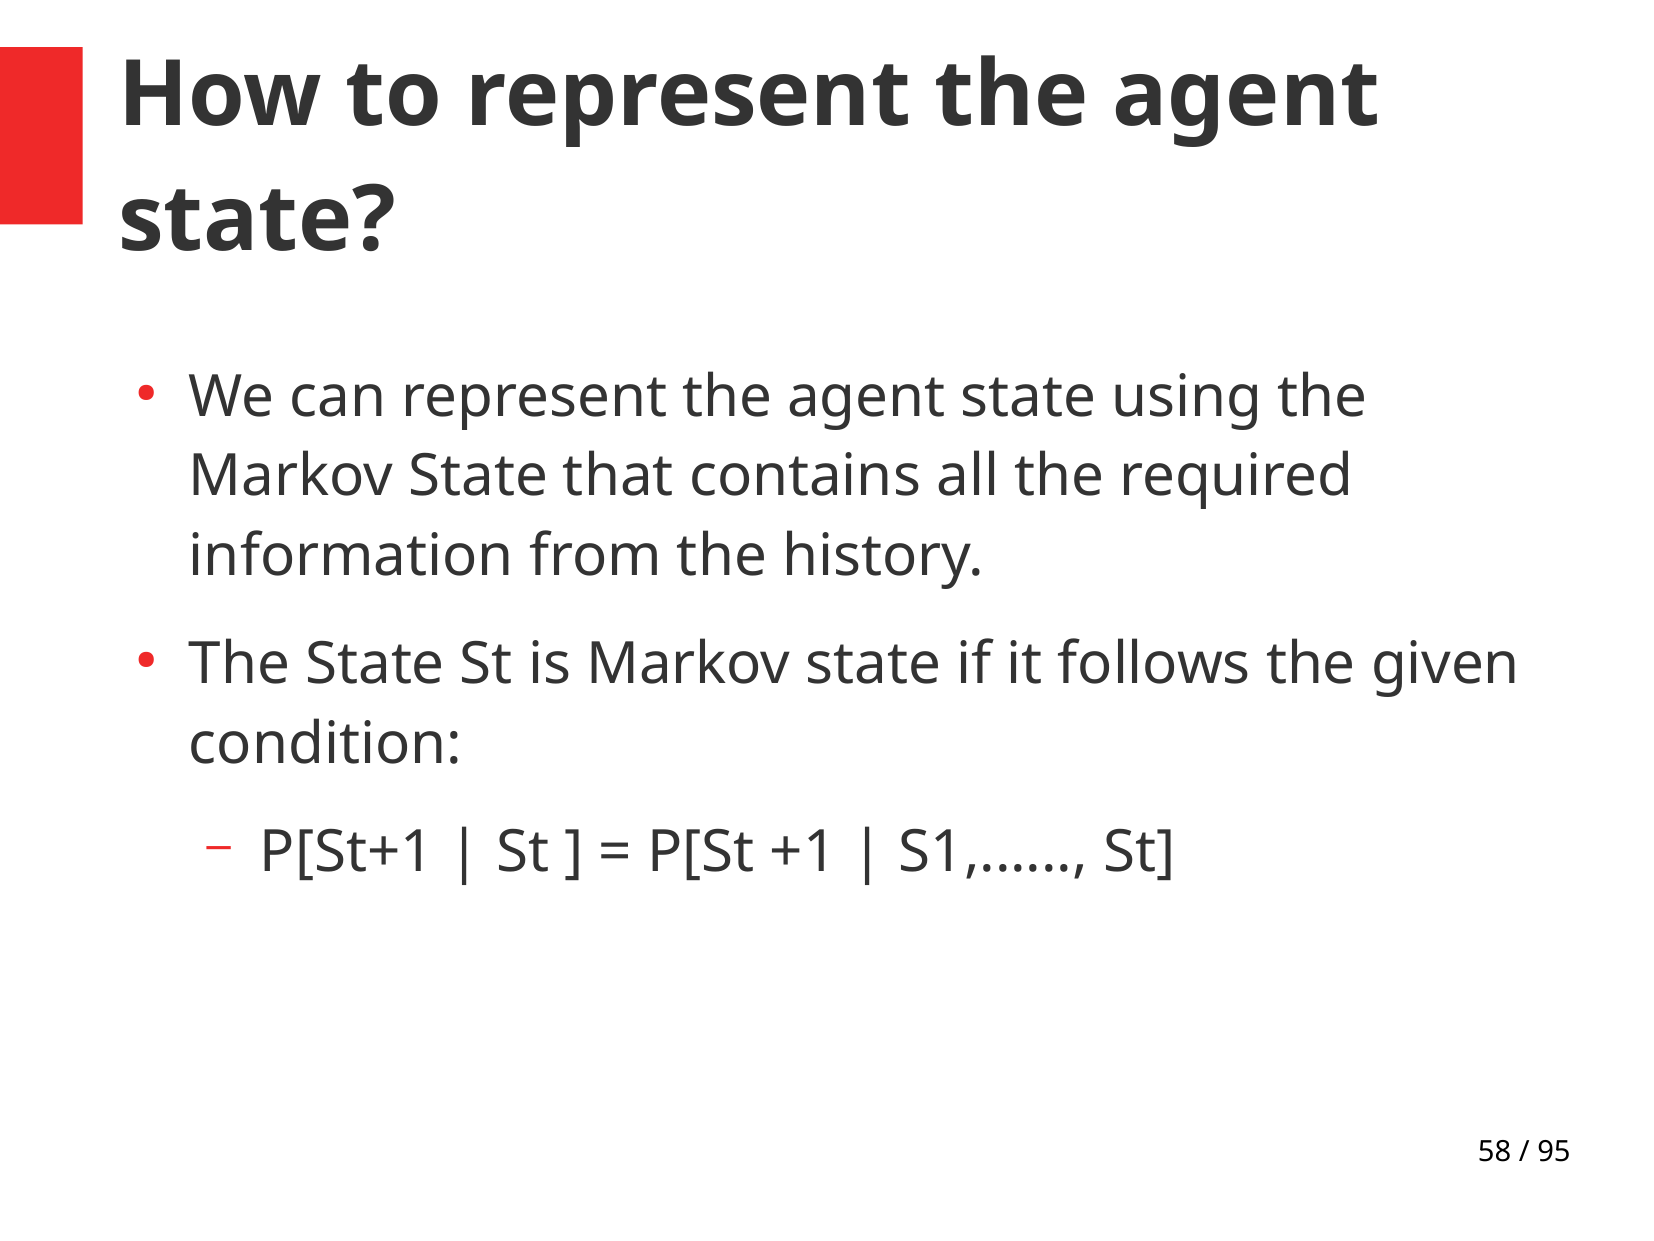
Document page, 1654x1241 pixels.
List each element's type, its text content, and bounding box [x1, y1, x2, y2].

title How to represent the agent state? [118, 28, 1571, 278]
list We can represent the agent state using the Markov State that contains all the required information from the history. The State St is Markov state if it follows the given condition: P[St+1 | St ] = P[St +1 | S1,......, St] [118, 354, 1536, 1074]
